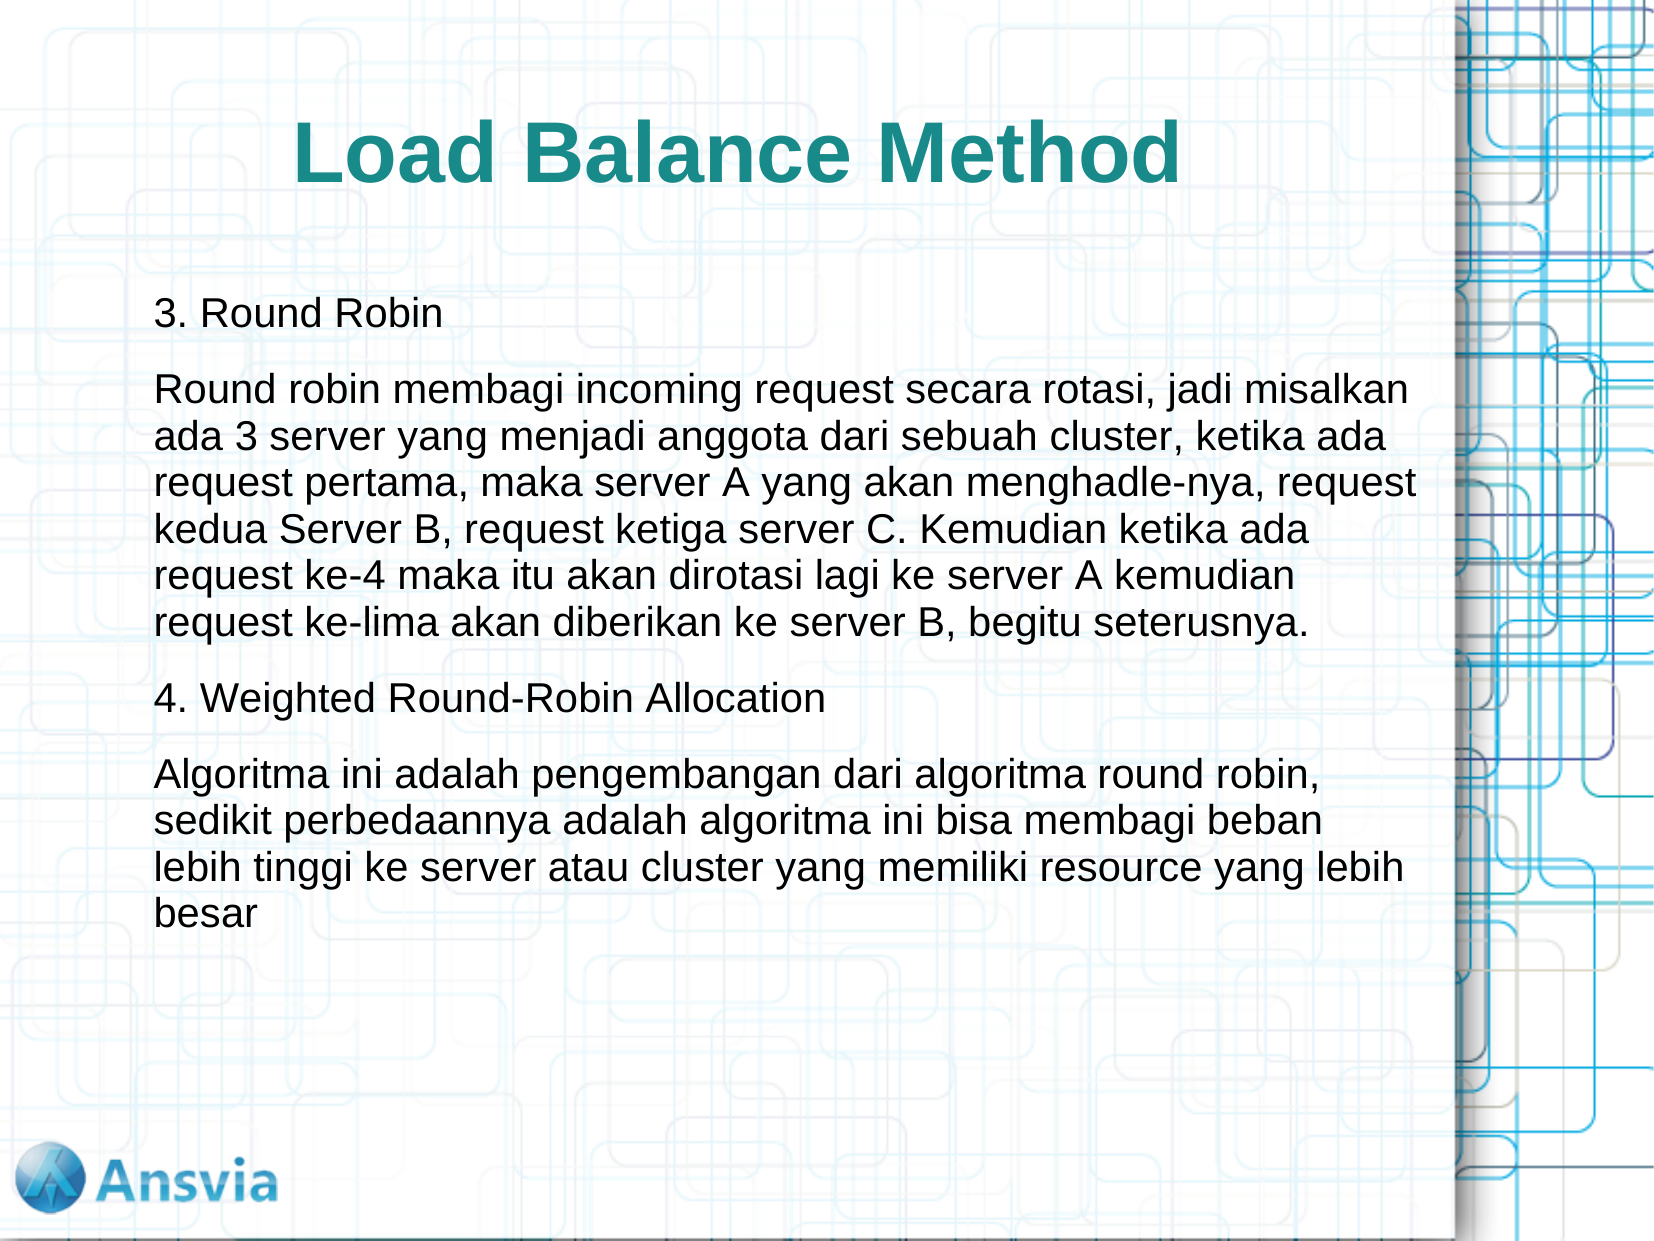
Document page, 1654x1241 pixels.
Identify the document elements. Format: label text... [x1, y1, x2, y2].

picture [0, 0, 1654, 1241]
list 3. Round Robin Round robin membagi incoming request secara rotasi, jadi misalkan ada 3 server yang menjadi anggota dari sebuah cluster, ketika ada request pertama, maka server A yang akan menghadle-nya, request kedua Server B, request ketiga server C. Kemudian ketika ada request ke-4 maka itu akan dirotasi lagi ke server A kemudian request ke-lima akan diberikan ke server B, begitu seterusnya. 4. Weighted Round-Robin Allocation Algoritma ini adalah pengembangan dari algoritma round robin, sedikit perbedaannya adalah algoritma ini bisa membagi beban lebih tinggi ke server atau cluster yang memiliki resource yang lebih besar [82, 290, 1418, 1010]
title Load Balance Method [59, 49, 1418, 257]
